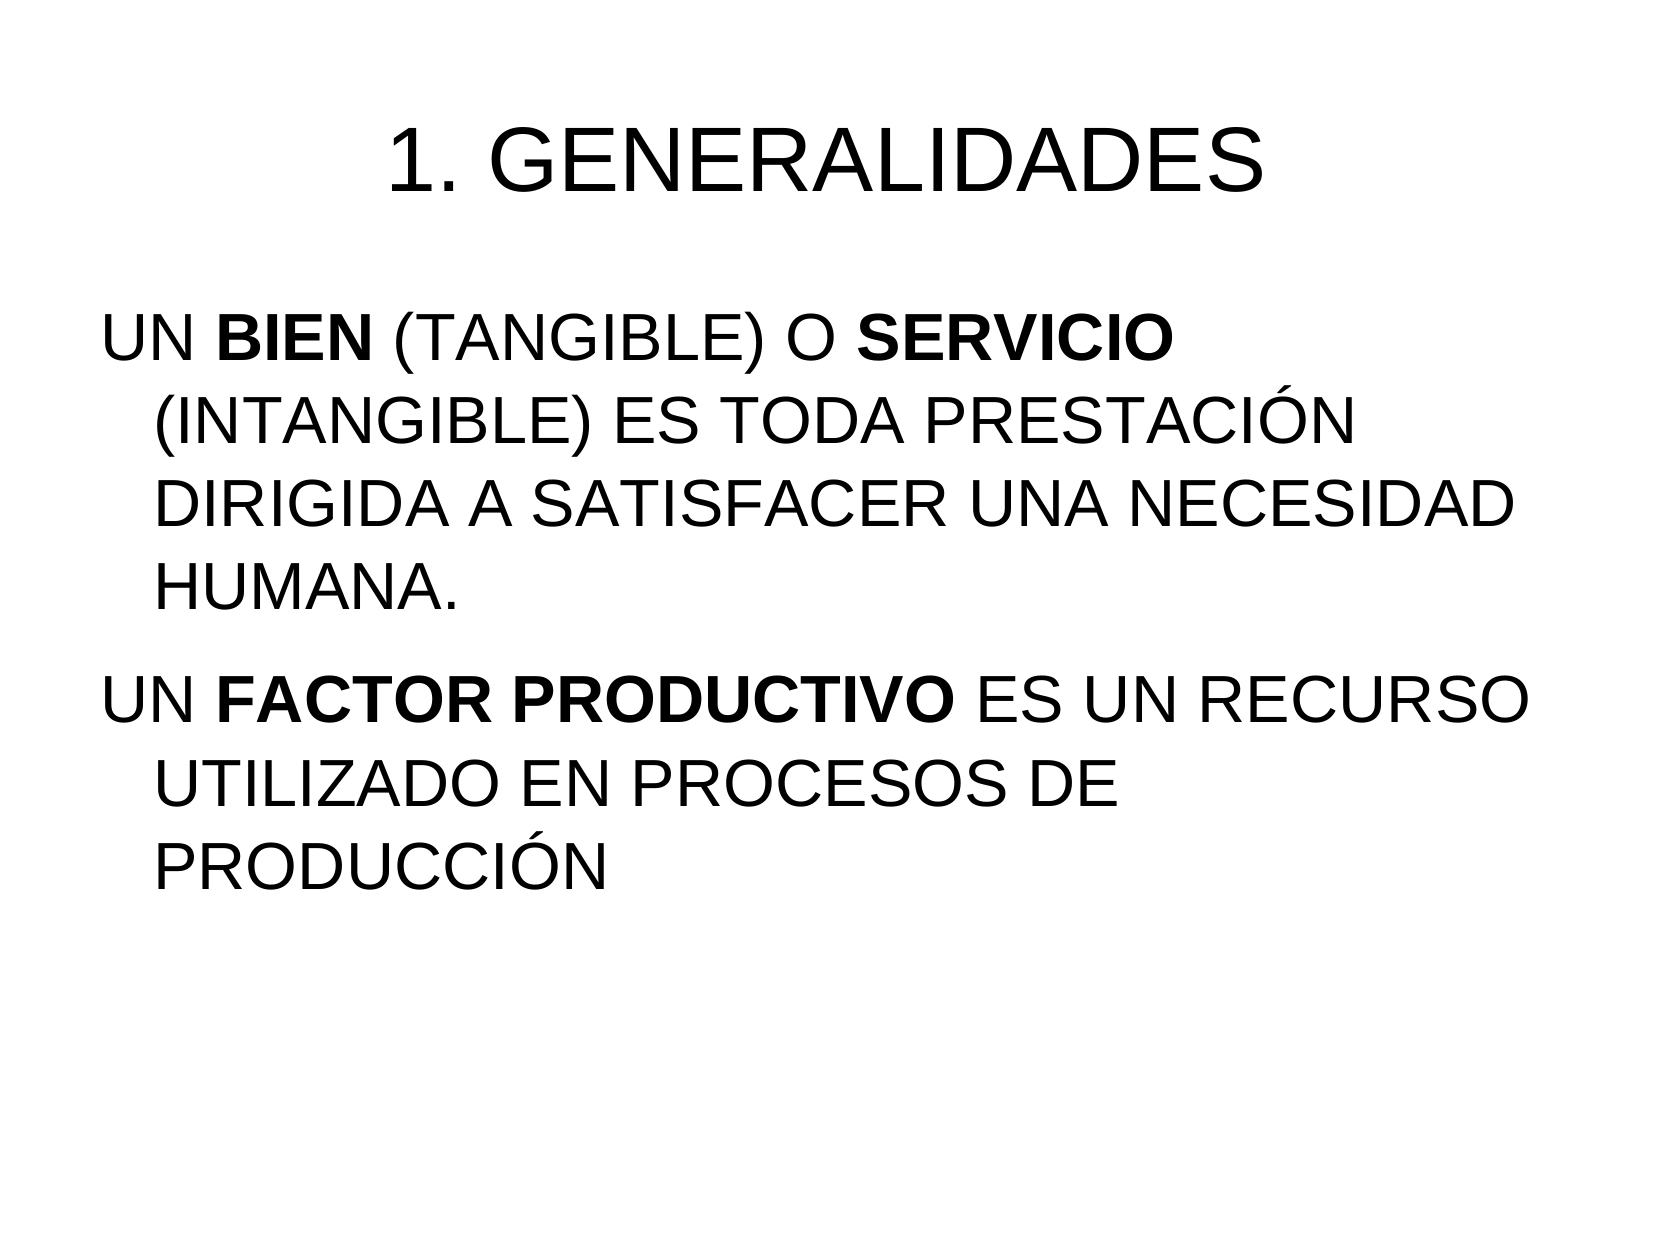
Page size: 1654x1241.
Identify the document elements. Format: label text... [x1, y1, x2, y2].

title 1. GENERALIDADES [82, 56, 1571, 249]
list UN BIEN (TANGIBLE) O SERVICIO (INTANGIBLE) ES TODA PRESTACIÓN DIRIGIDA A SATISFACER UNA NECESIDAD HUMANA. UN FACTOR PRODUCTIVO ES UN RECURSO UTILIZADO EN PROCESOS DE PRODUCCIÓN [82, 290, 1571, 1109]
